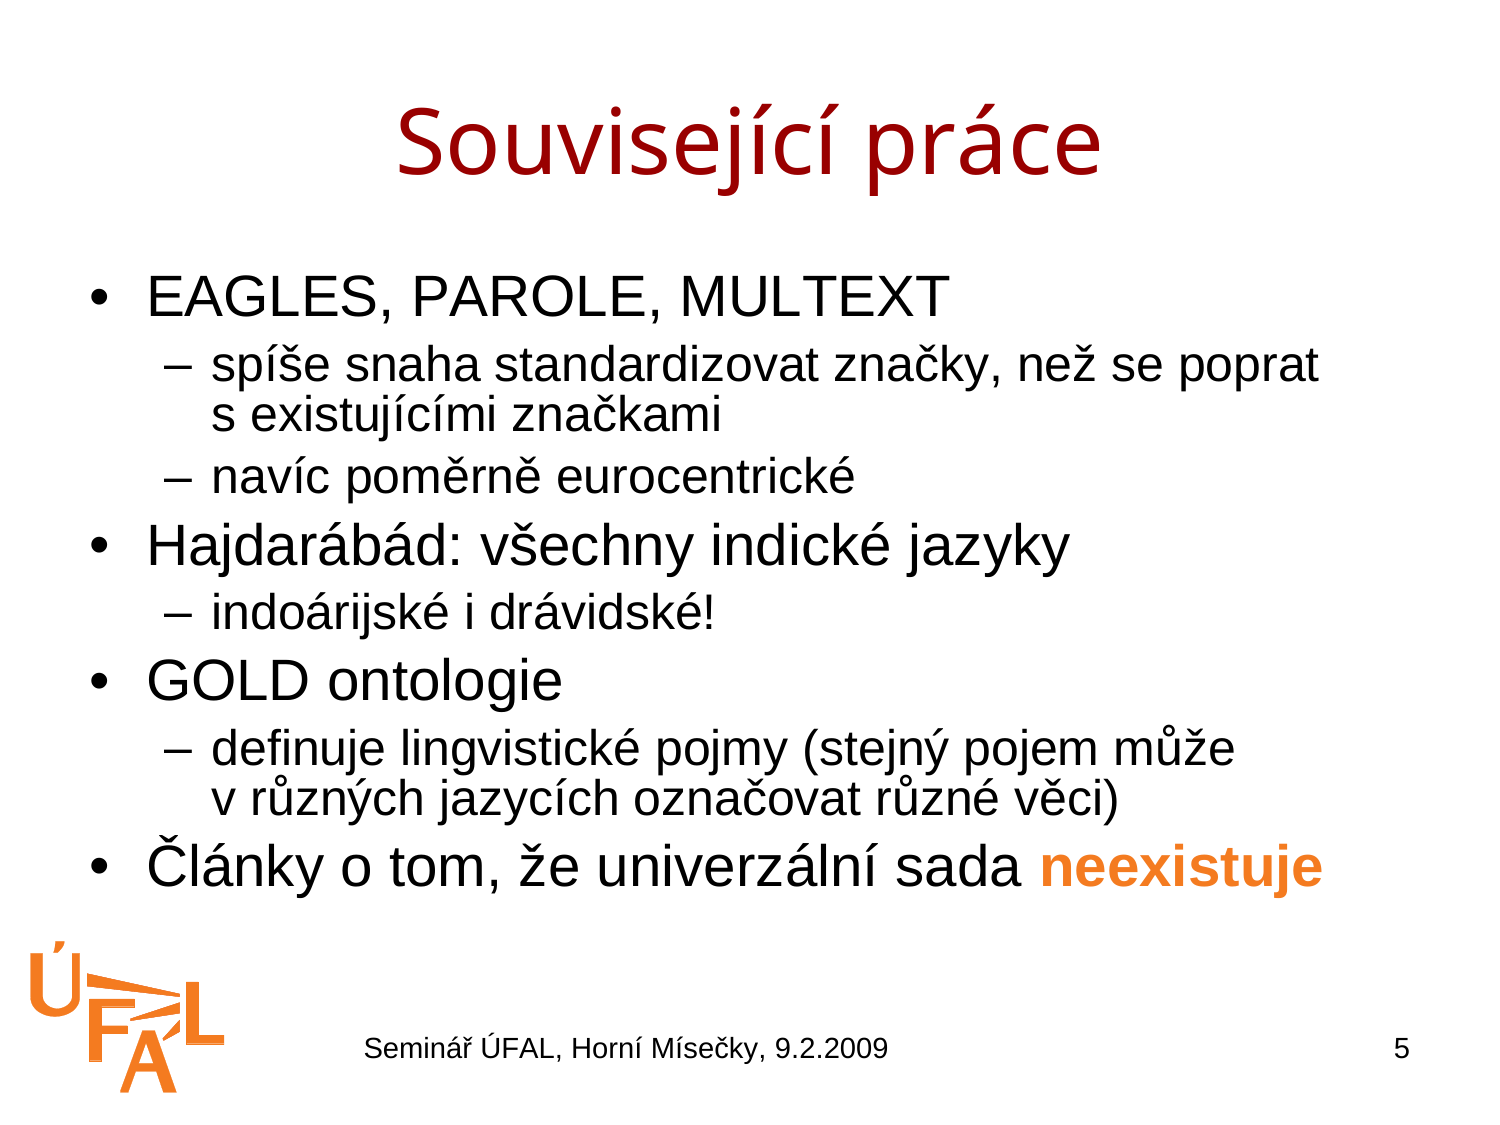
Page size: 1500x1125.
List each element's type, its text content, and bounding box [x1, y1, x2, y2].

list EAGLES, PAROLE, MULTEXT spíše snaha standardizovat značky, než se poprat s existujícími značkami navíc poměrně eurocentrické Hajdarábád: všechny indické jazyky indoárijské i drávidské! GOLD ontologie definuje lingvistické pojmy (stejný pojem může v různých jazycích označovat různé věci) Články o tom, že univerzální sada neexistuje [75, 262, 1426, 1006]
title Související práce [75, 45, 1426, 233]
